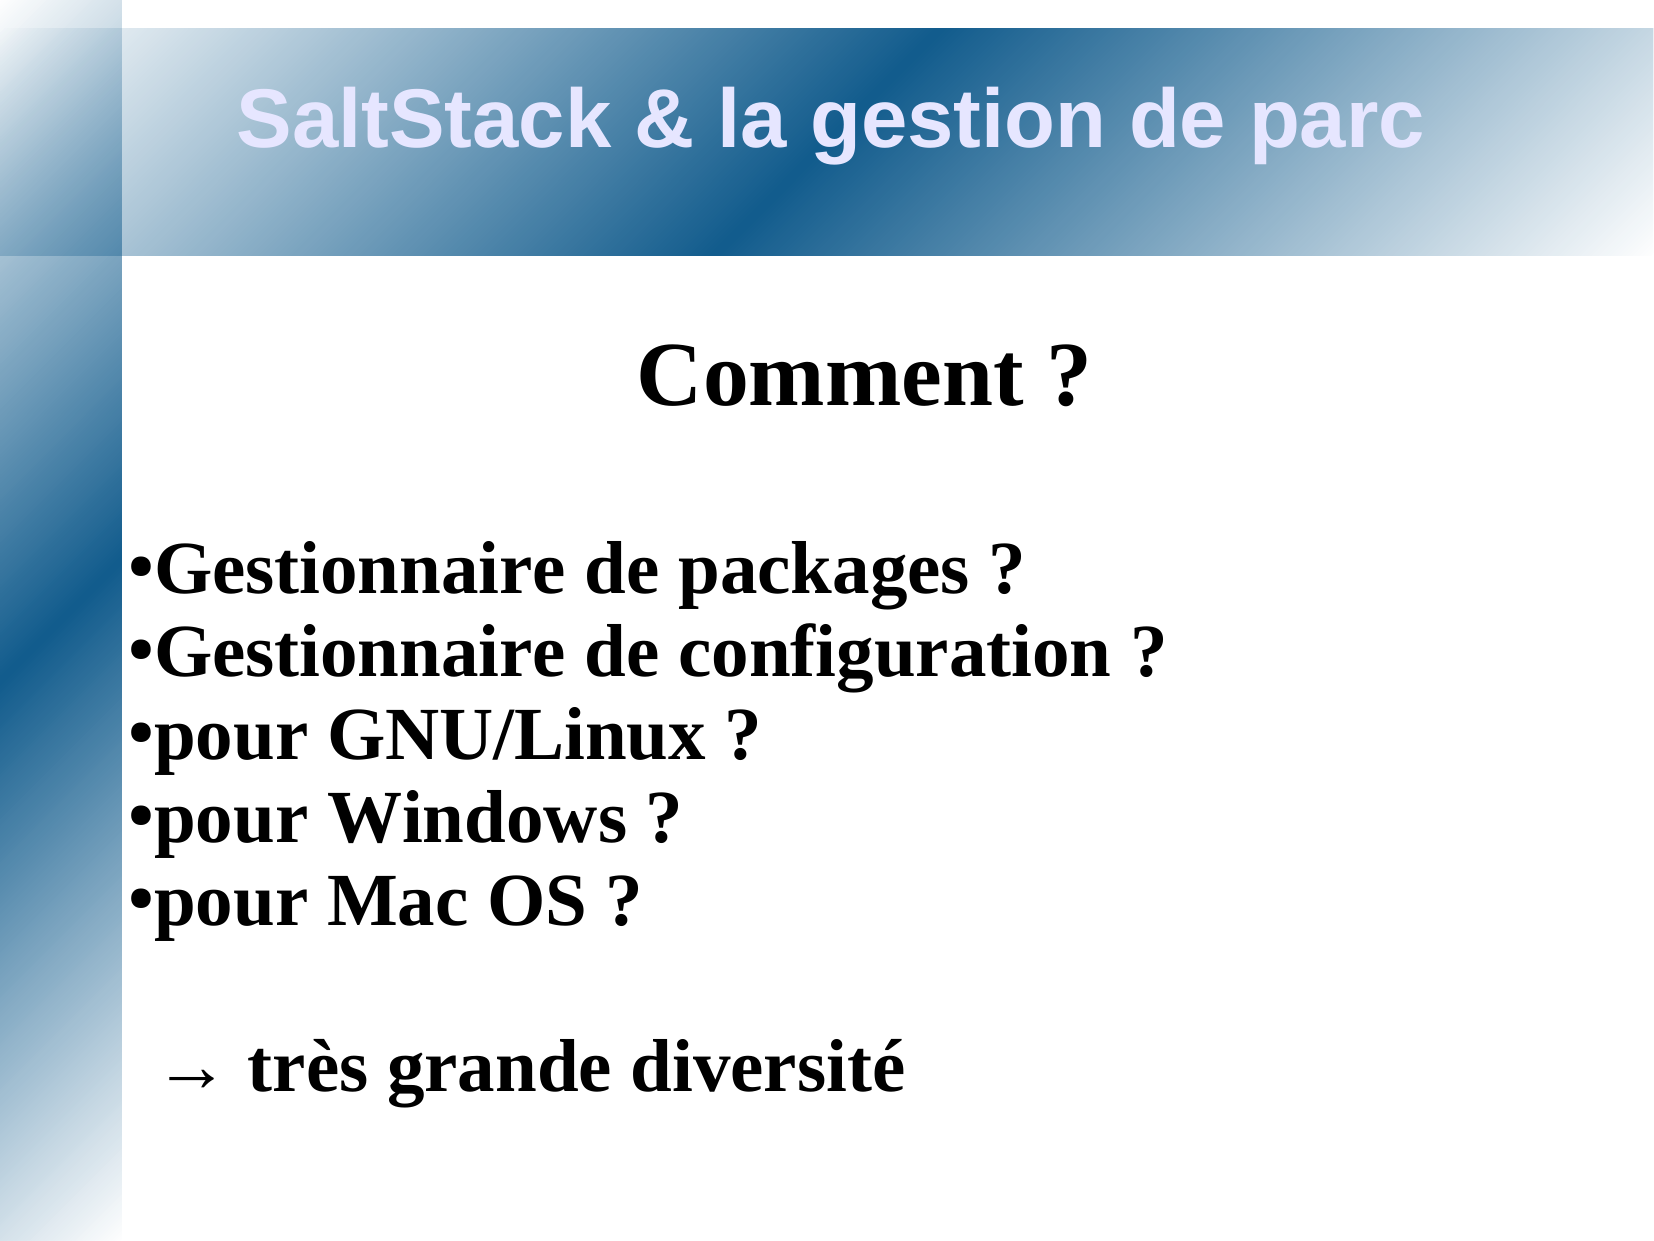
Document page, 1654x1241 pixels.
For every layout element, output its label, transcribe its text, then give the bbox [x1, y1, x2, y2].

title SaltStack & la gestion de parc [125, 71, 1538, 165]
subtitle Comment ? Gestionnaire de packages ? Gestionnaire de configuration ? pour GNU/Linux ? pour Windows ? pour Mac OS ? → très grande diversité [127, 323, 1603, 1191]
